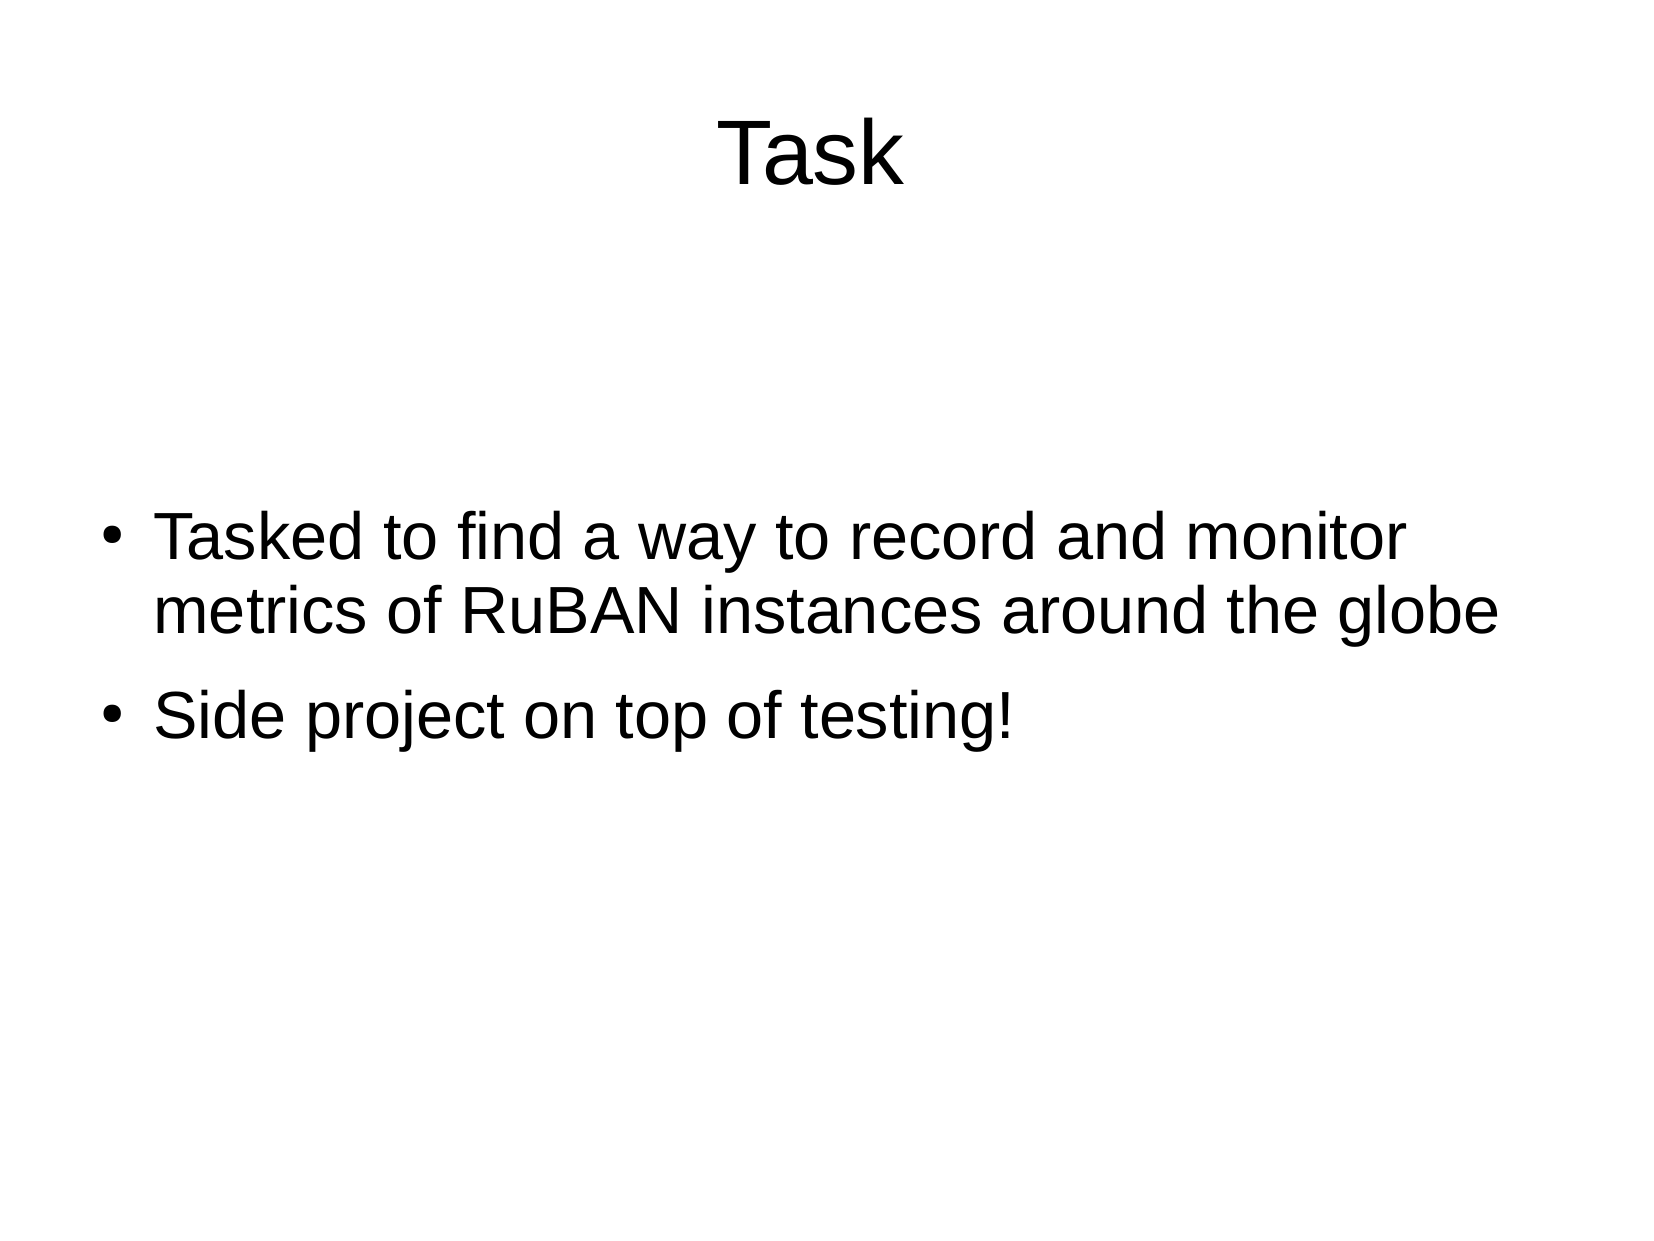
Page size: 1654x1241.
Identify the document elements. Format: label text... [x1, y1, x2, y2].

list Tasked to find a way to record and monitor metrics of RuBAN instances around the globe Side project on top of testing! [82, 290, 1571, 1010]
title Task [82, 49, 1571, 257]
